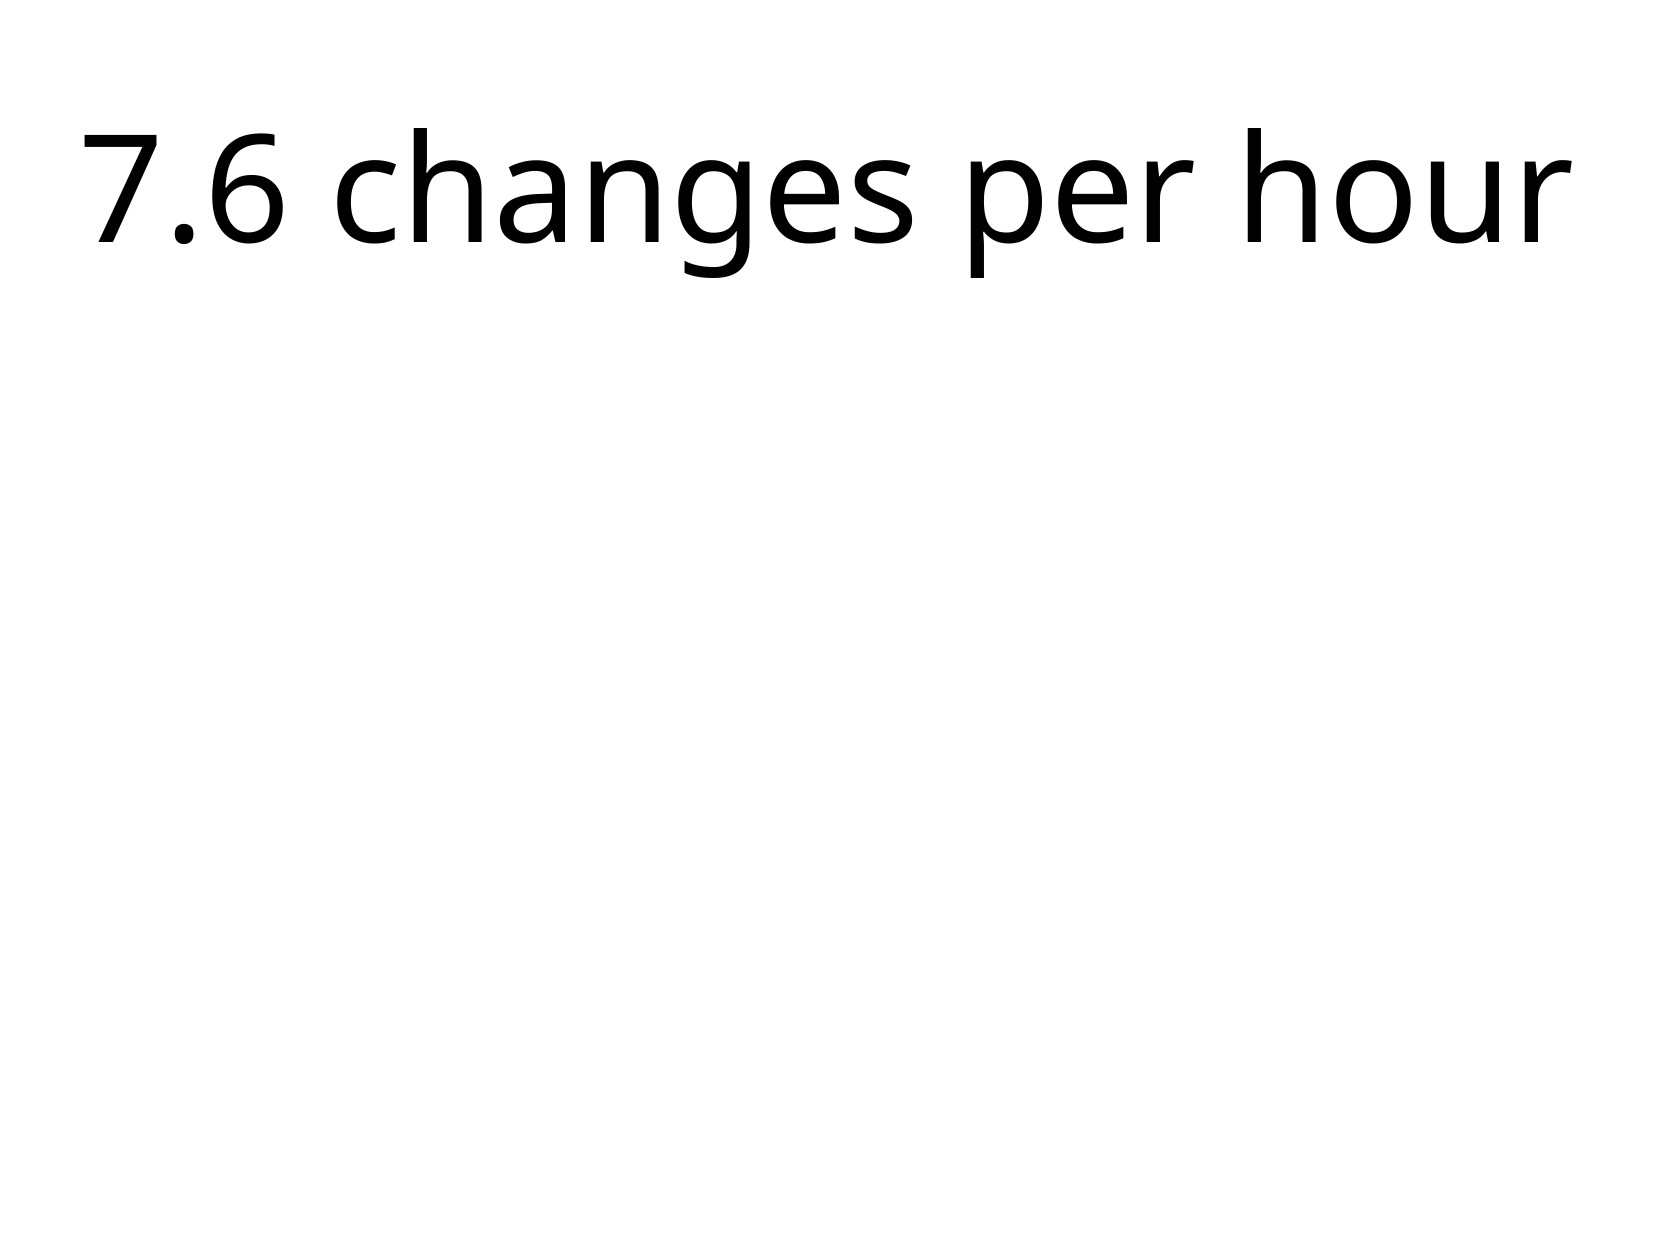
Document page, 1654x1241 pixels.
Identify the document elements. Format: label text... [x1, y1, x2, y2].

text_box 7.6 changes per hour [63, 75, 1590, 270]
